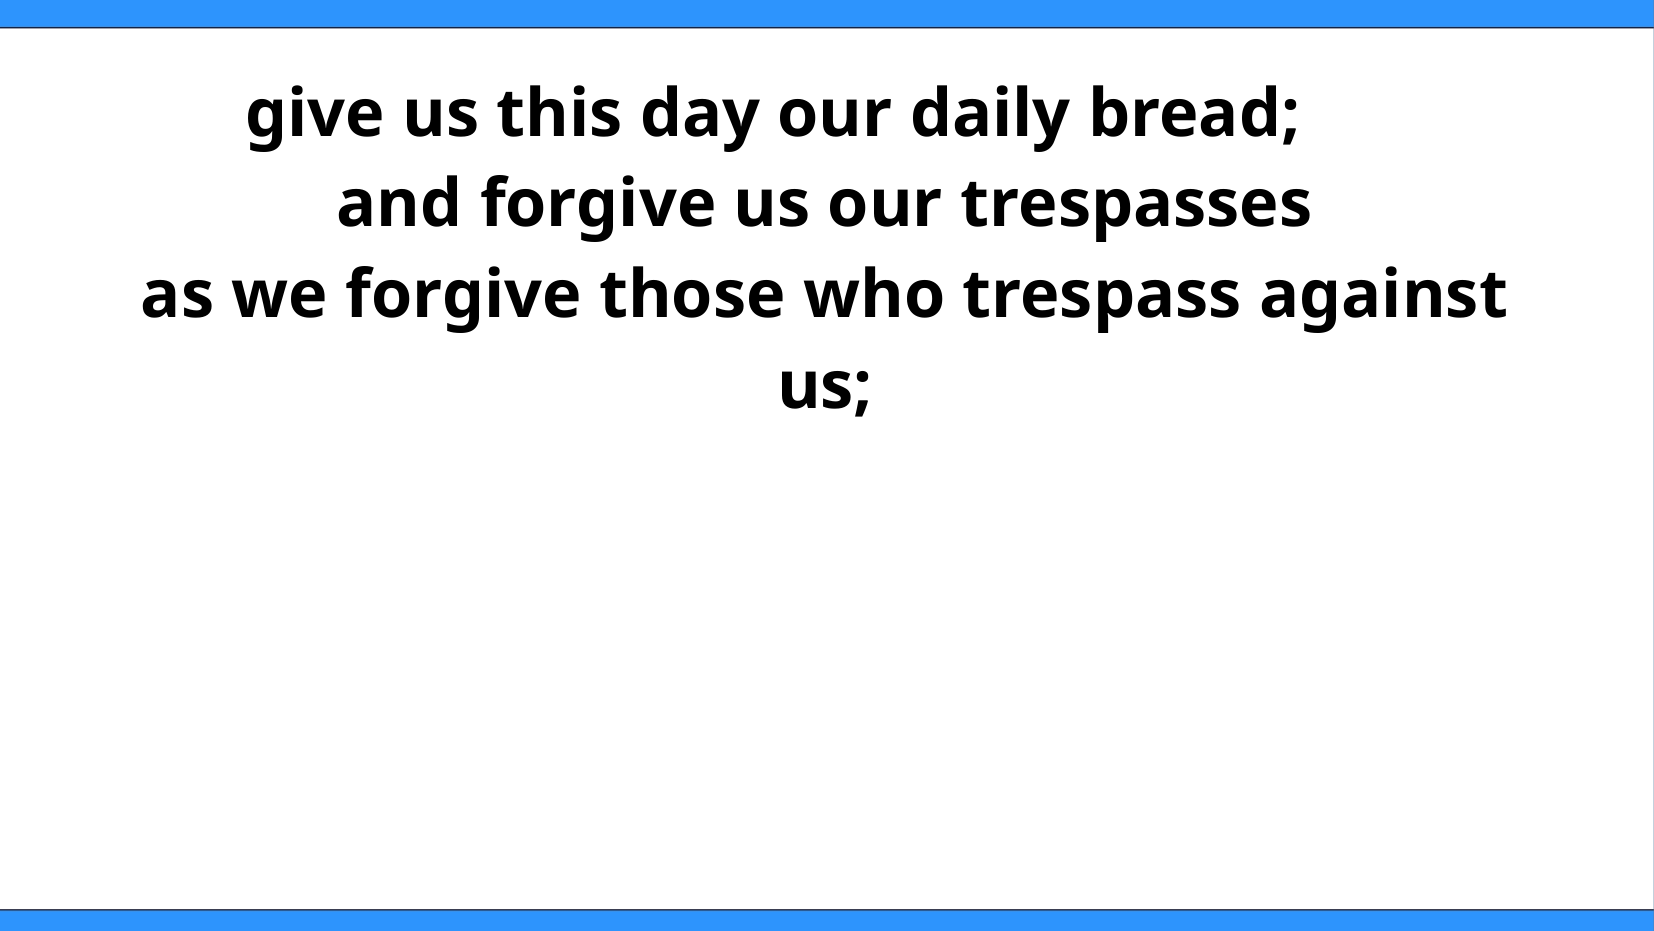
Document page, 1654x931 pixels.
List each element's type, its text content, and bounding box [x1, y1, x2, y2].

text_box give us this day our daily bread; and forgive us our trespasses as we forgive those who trespass against us; [75, 57, 1576, 428]
picture [0, 0, 1654, 931]
